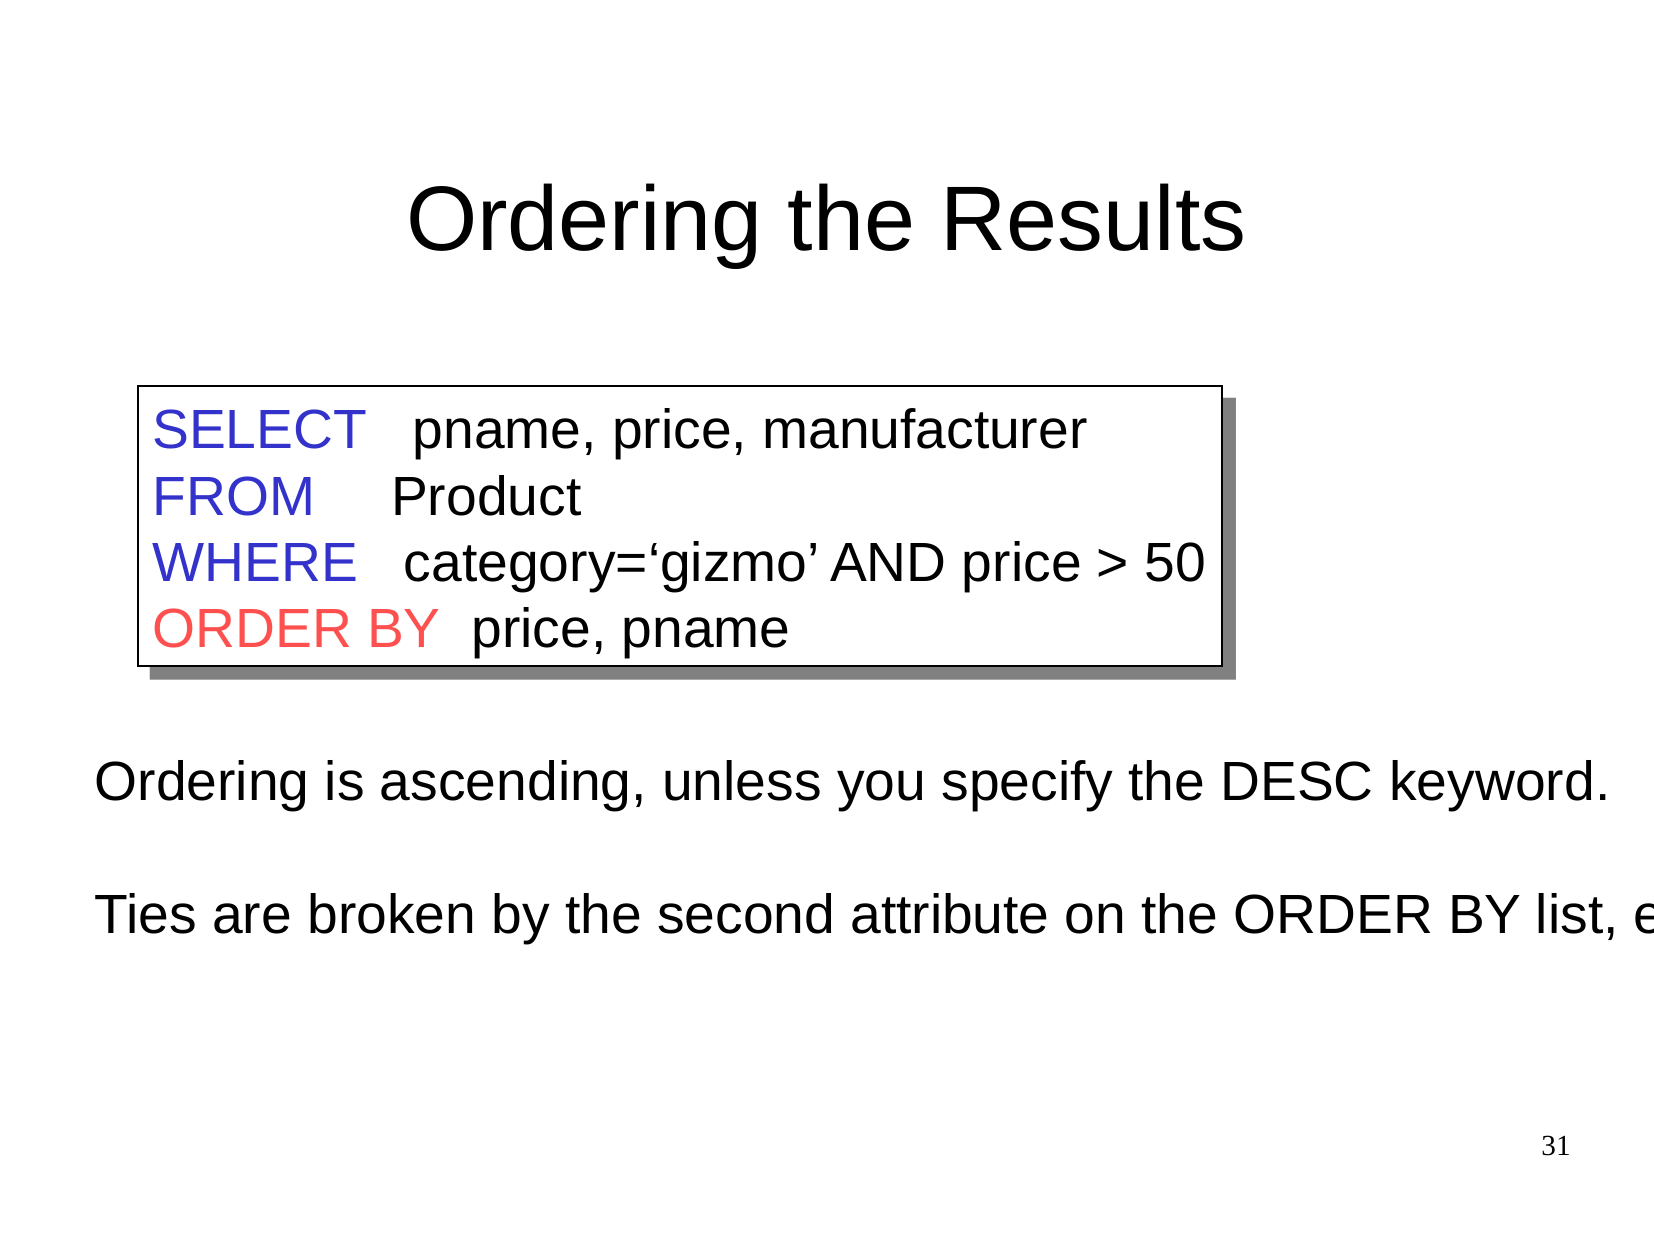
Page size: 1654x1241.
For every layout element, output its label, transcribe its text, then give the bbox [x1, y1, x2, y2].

text_box SELECT pname, price, manufacturer FROM Product WHERE category=‘gizmo’ AND price > 50 ORDER BY price, pname [137, 385, 1222, 667]
title Ordering the Results [124, 110, 1530, 317]
text_box Ordering is ascending, unless you specify the DESC keyword. Ties are broken by the second attribute on the ORDER BY list, etc. [79, 737, 1654, 952]
